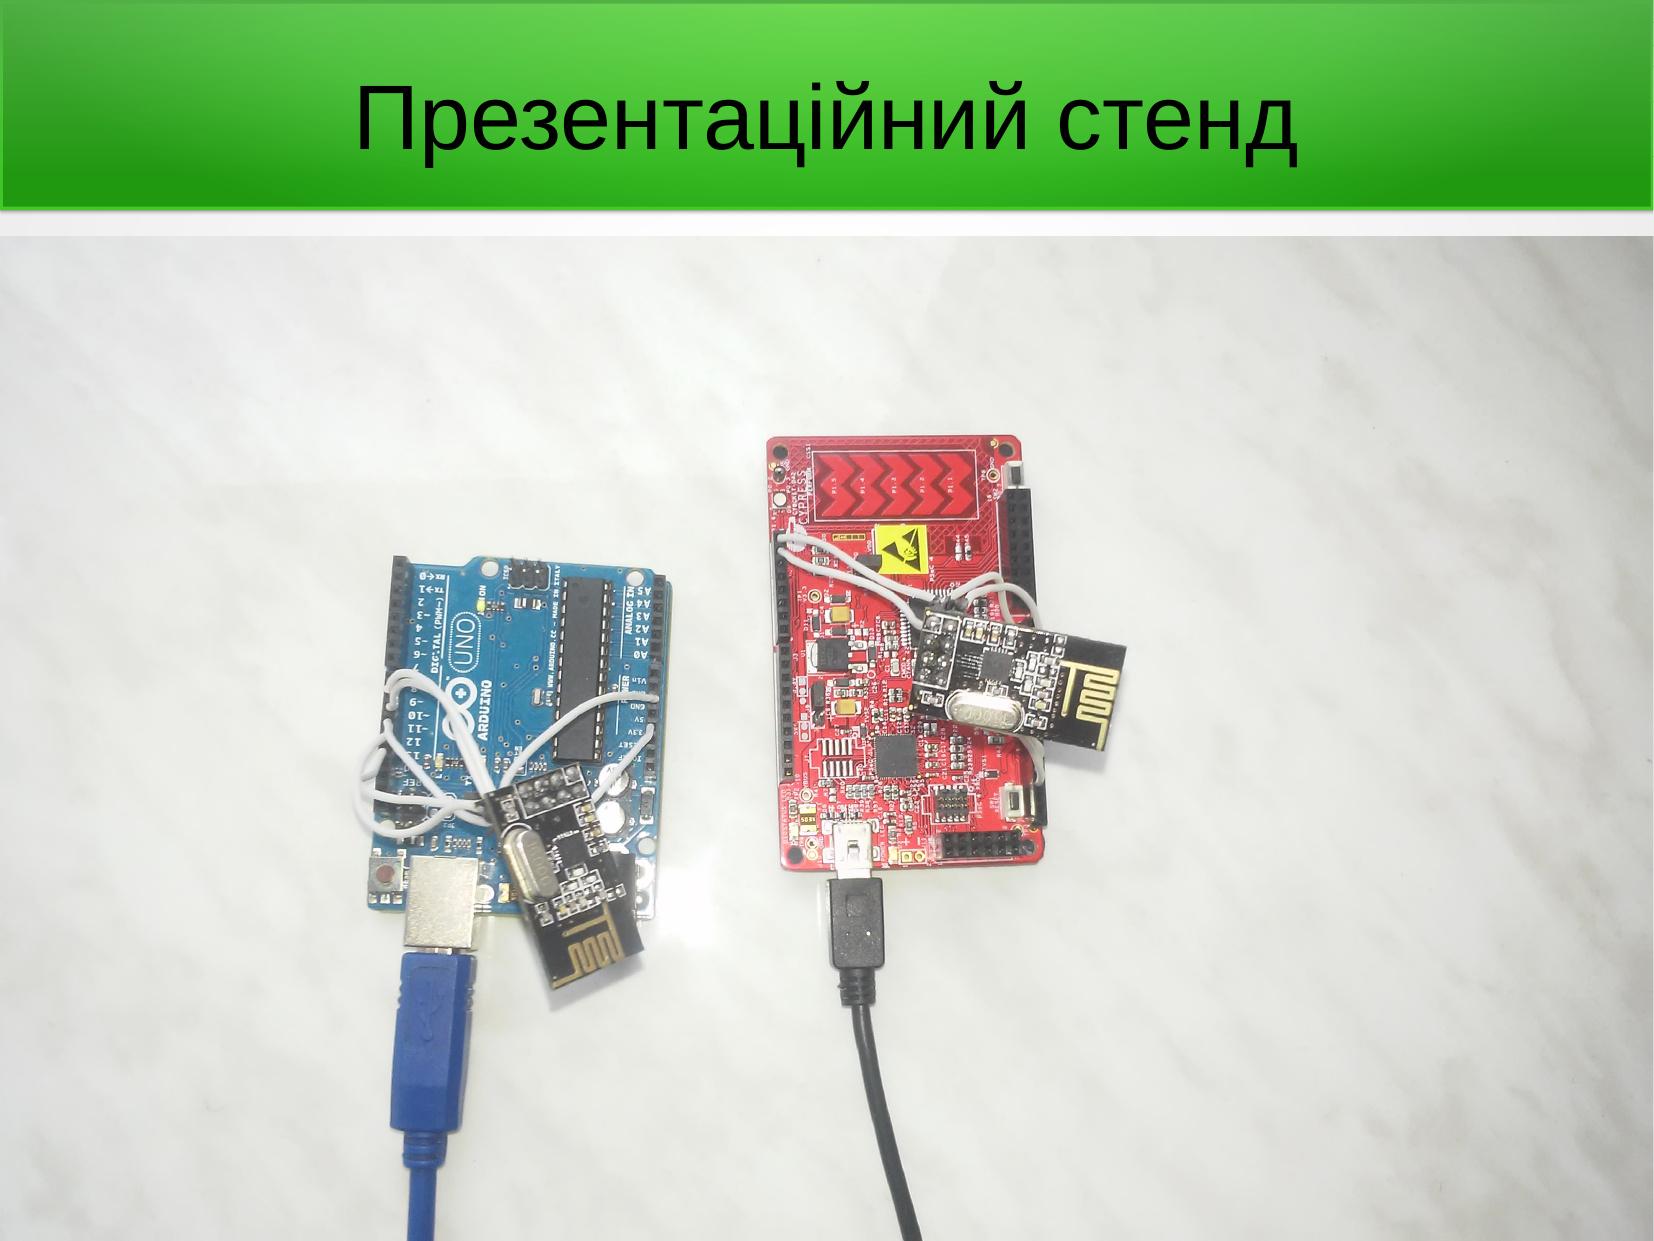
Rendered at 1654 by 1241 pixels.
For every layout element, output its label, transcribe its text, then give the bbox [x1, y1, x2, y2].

title Презентаційний стенд [82, 47, 1571, 189]
picture [0, 236, 1654, 1241]
